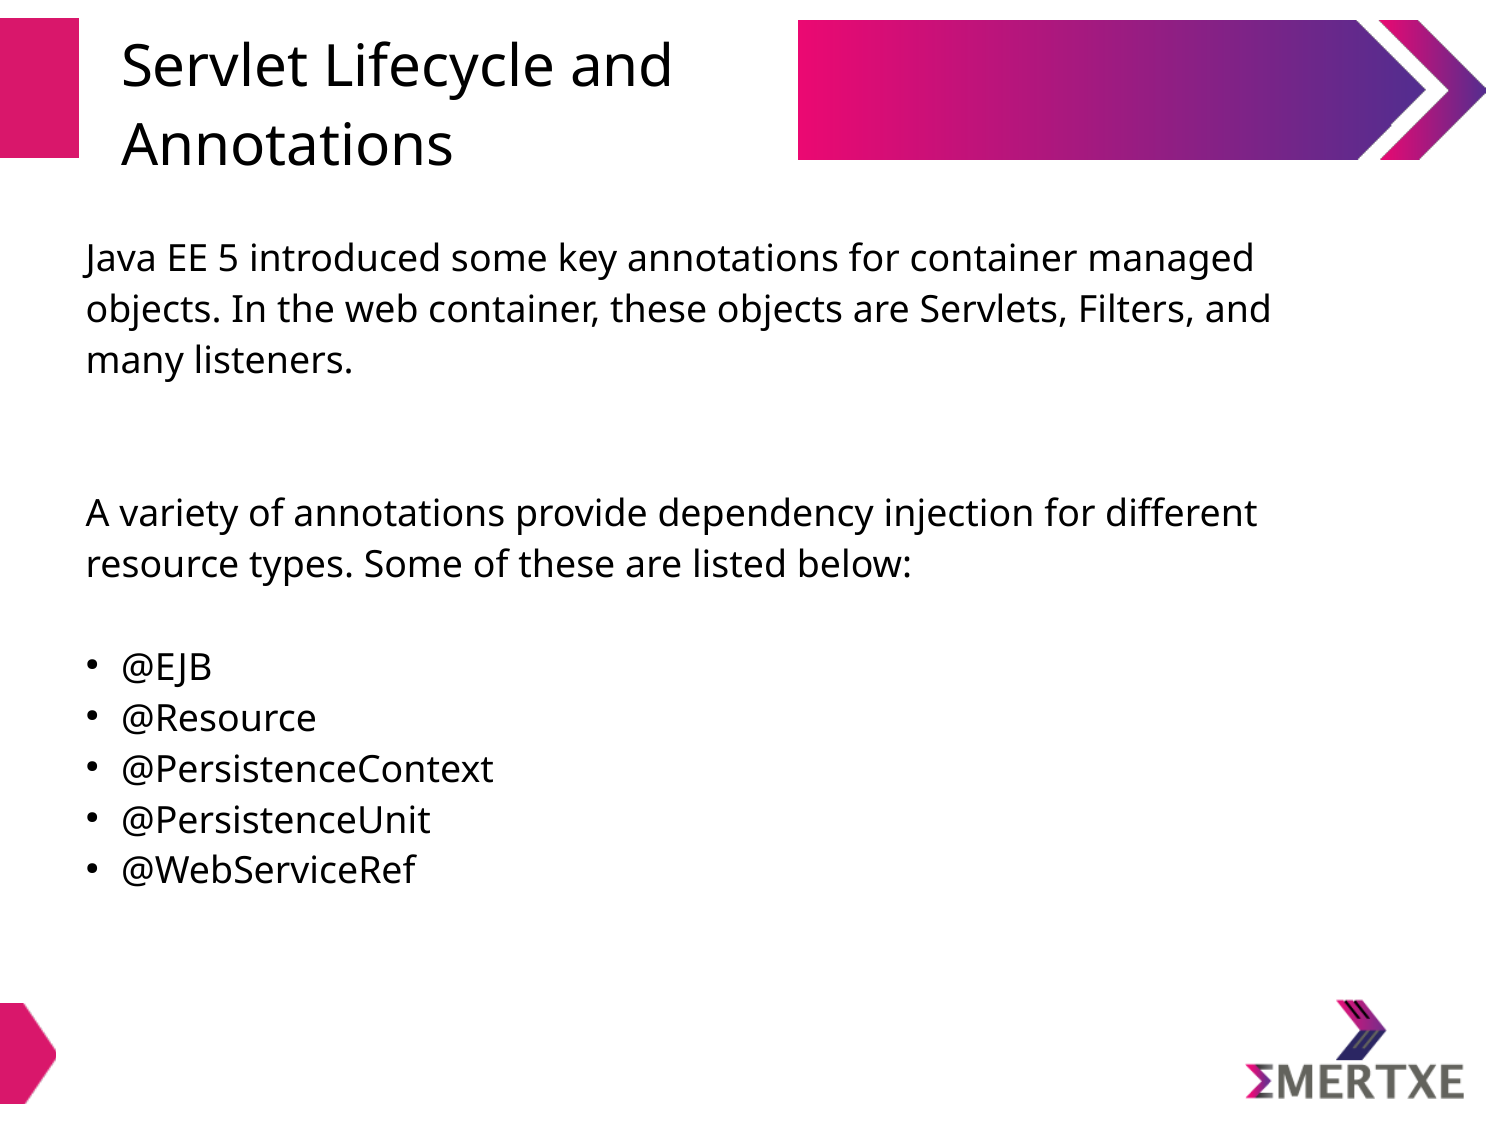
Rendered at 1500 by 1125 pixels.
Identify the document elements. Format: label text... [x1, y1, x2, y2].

picture [1245, 996, 1465, 1099]
text_box Java EE 5 introduced some key annotations for container managed objects. In the web container, these objects are Servlets, Filters, and many listeners. A variety of annotations provide dependency injection for different resource types. Some of these are listed below: @EJB @Resource @PersistenceContext @PersistenceUnit @WebServiceRef [70, 224, 1371, 812]
text_box Servlet Lifecycle and Annotations [106, 16, 768, 168]
picture [798, 20, 1486, 160]
